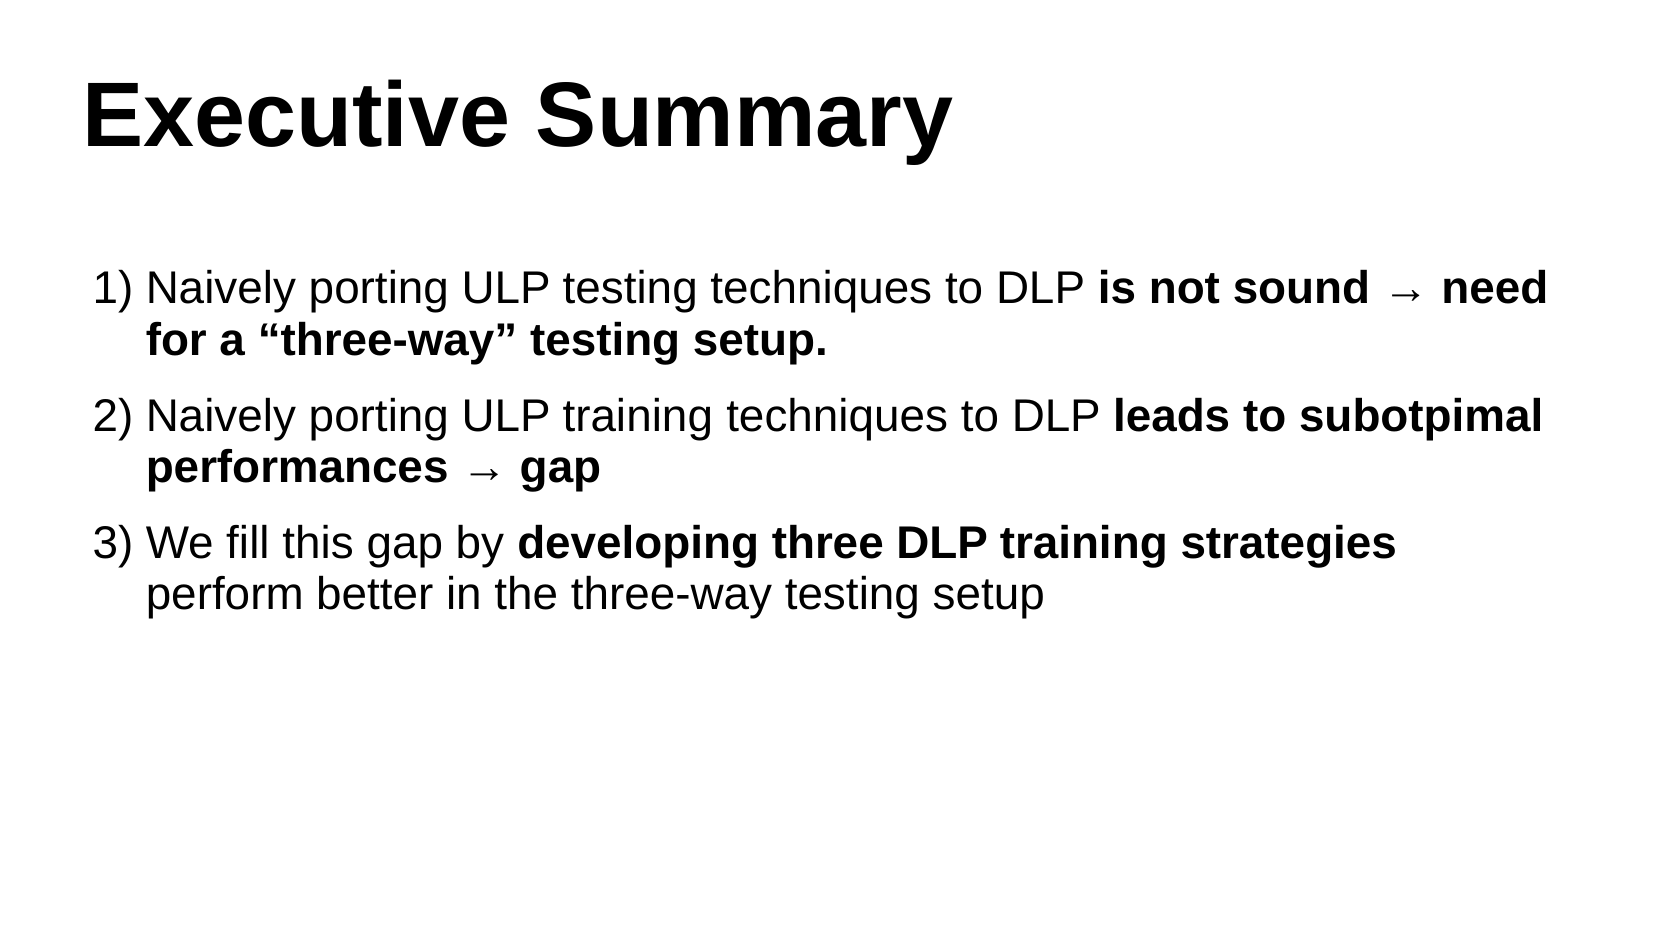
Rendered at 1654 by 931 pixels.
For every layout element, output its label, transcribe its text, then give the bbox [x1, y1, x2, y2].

list Naively porting ULP testing techniques to DLP is not sound → need for a “three-way” testing setup. Naively porting ULP training techniques to DLP leads to subotpimal performances → gap We fill this gap by developing three DLP training strategies perform better in the three-way testing setup [75, 262, 1564, 638]
title Executive Summary [82, 37, 1571, 193]
